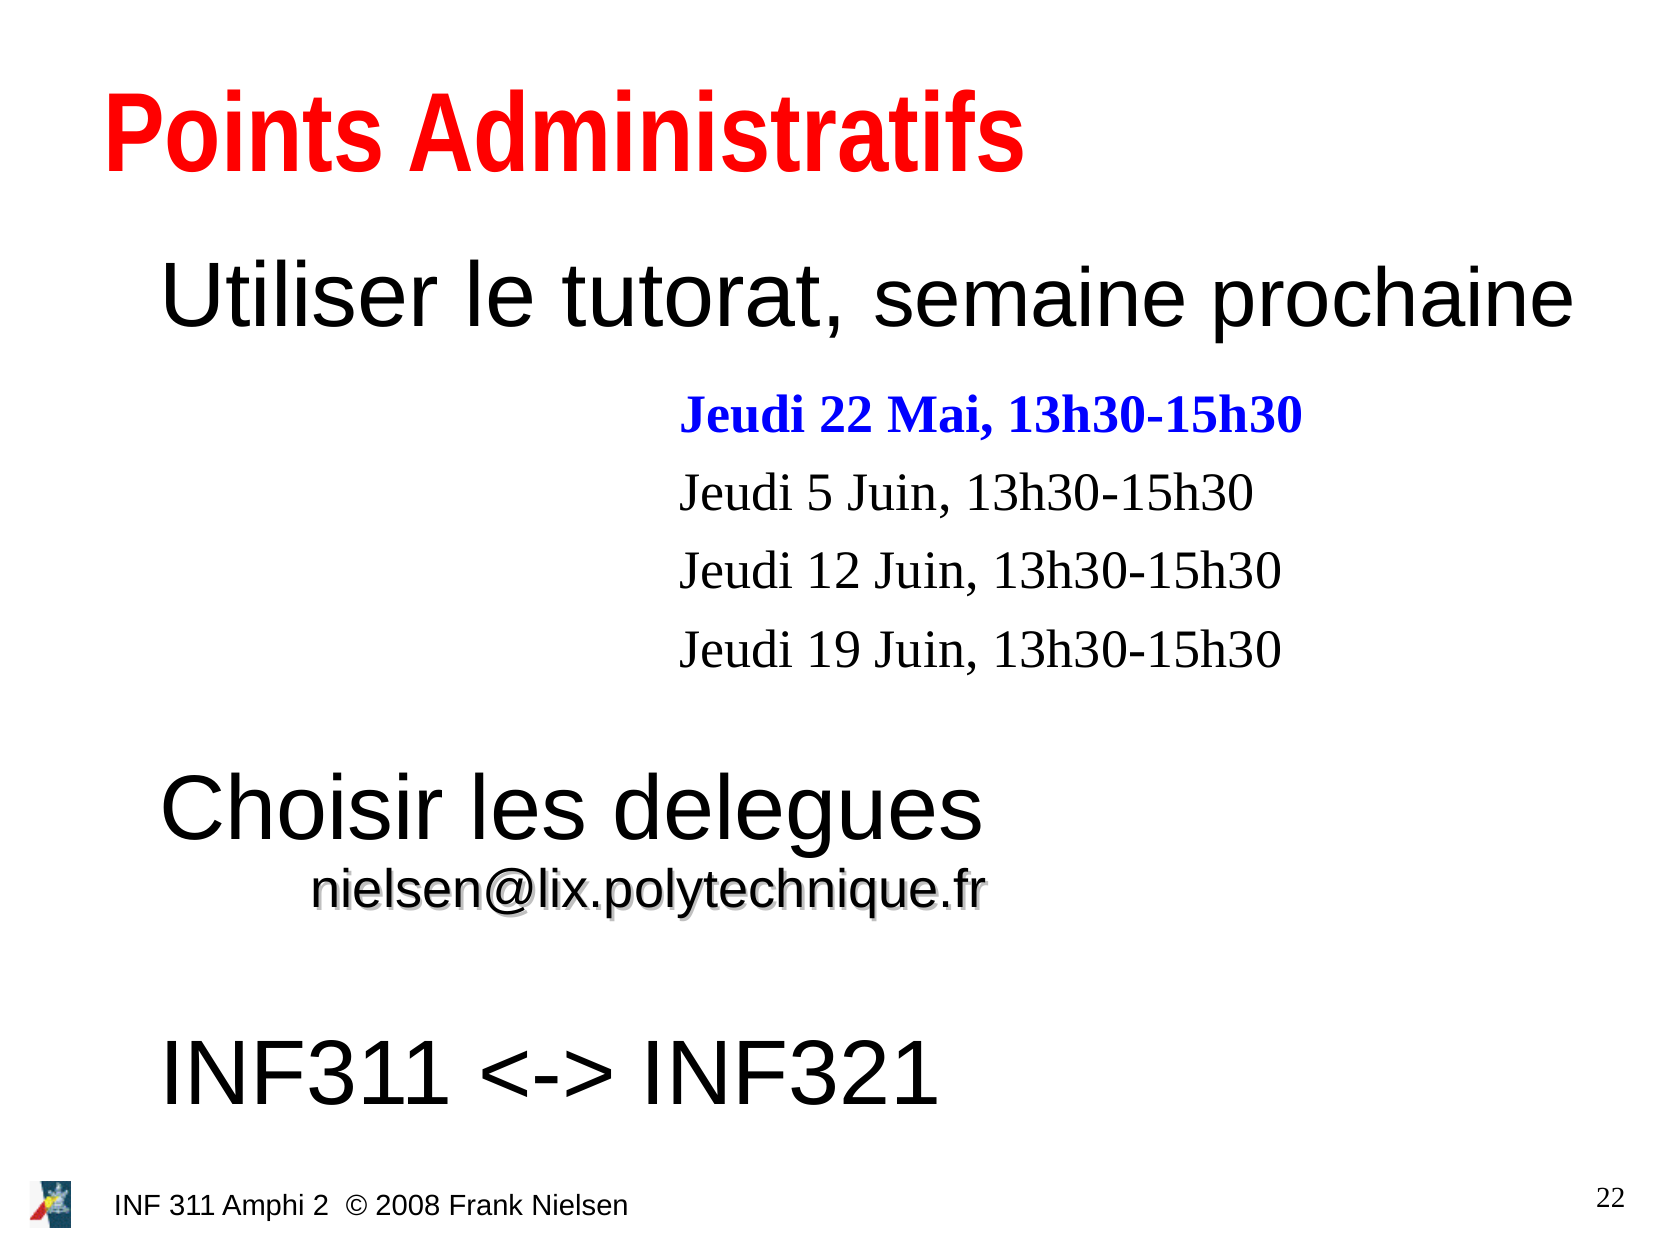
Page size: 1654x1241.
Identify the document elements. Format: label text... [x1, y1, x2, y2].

text_box Points Administratifs [88, 59, 1654, 207]
text_box Utiliser le tutorat, semaine prochaine Choisir les delegues nielsen@lix.polytechnique.fr INF311 <-> INF321 [118, 236, 1625, 1132]
text_box Jeudi 22 Mai, 13h30-15h30 Jeudi 5 Juin, 13h30-15h30 Jeudi 12 Juin, 13h30-15h30 Jeudi 19 Juin, 13h30-15h30 [679, 383, 1506, 709]
picture [29, 1181, 71, 1228]
